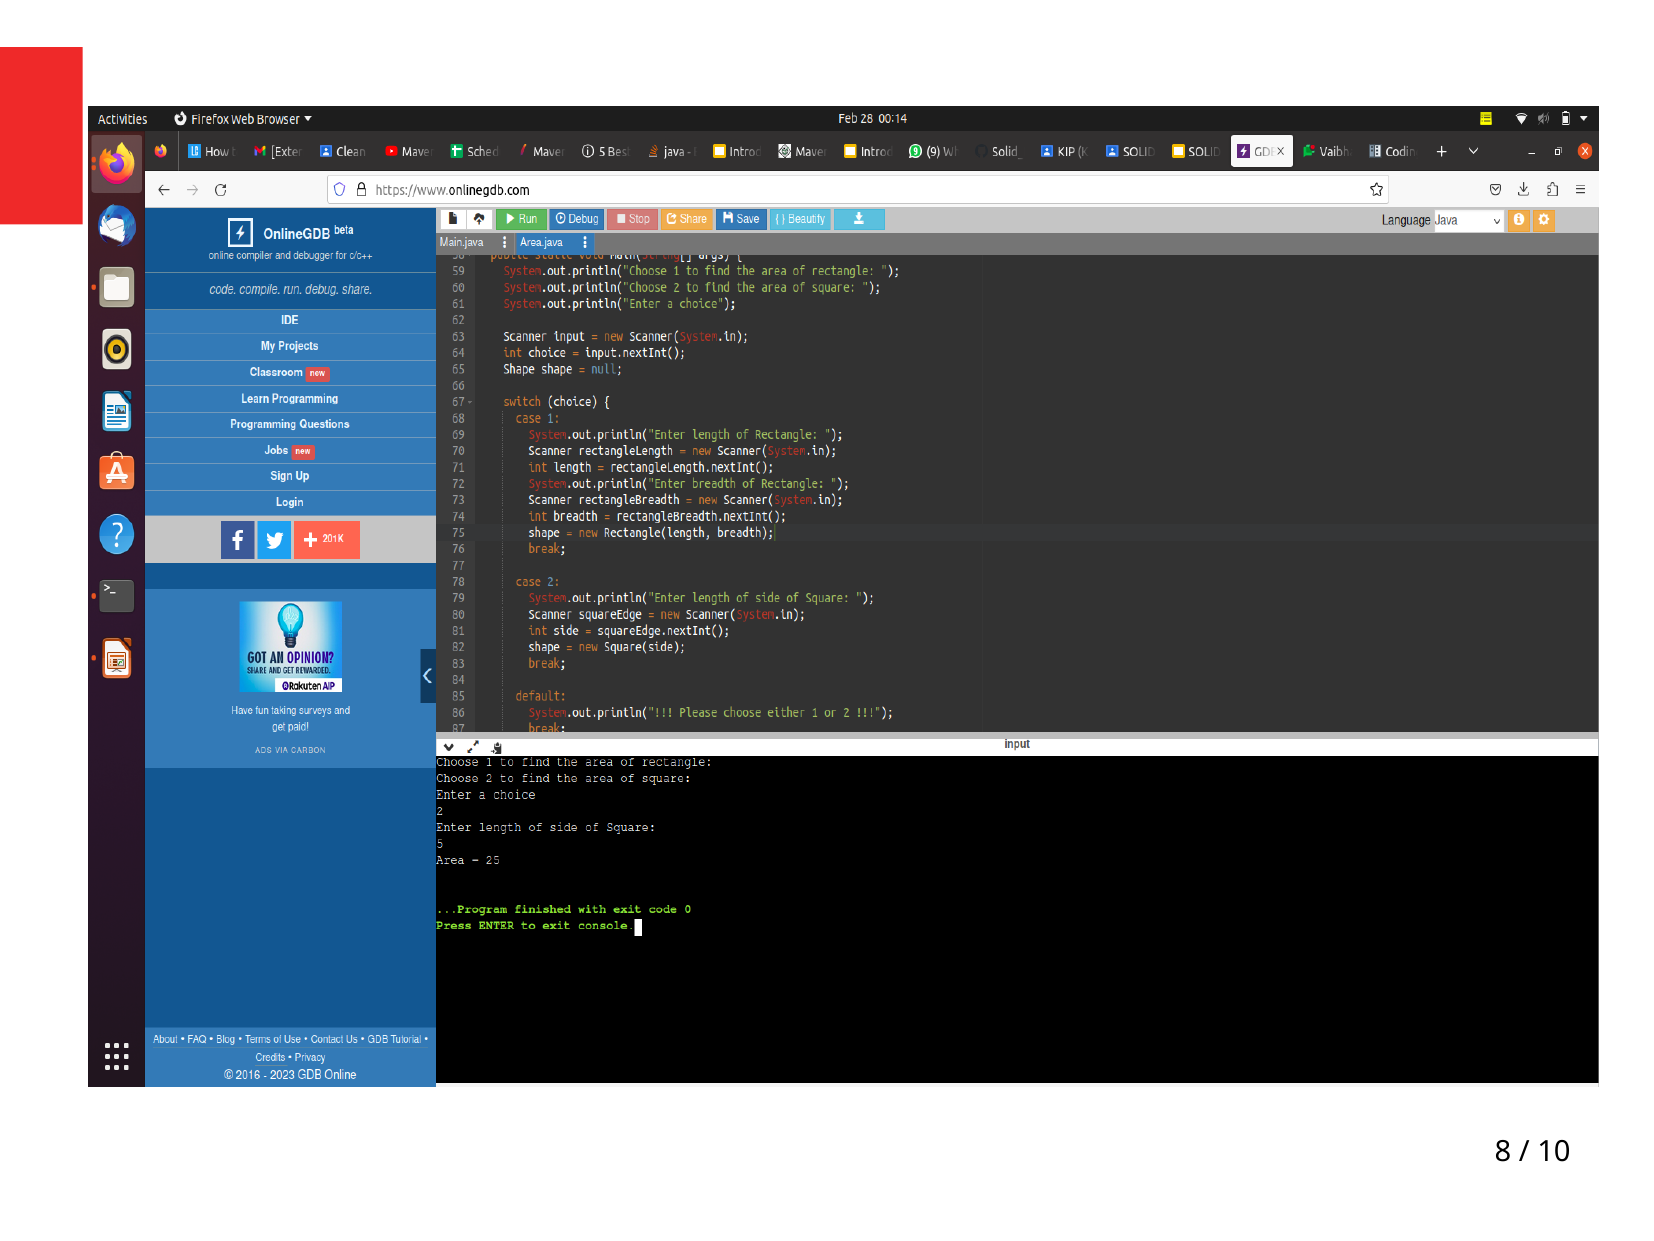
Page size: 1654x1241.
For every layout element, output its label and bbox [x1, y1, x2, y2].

picture [88, 106, 1599, 1087]
